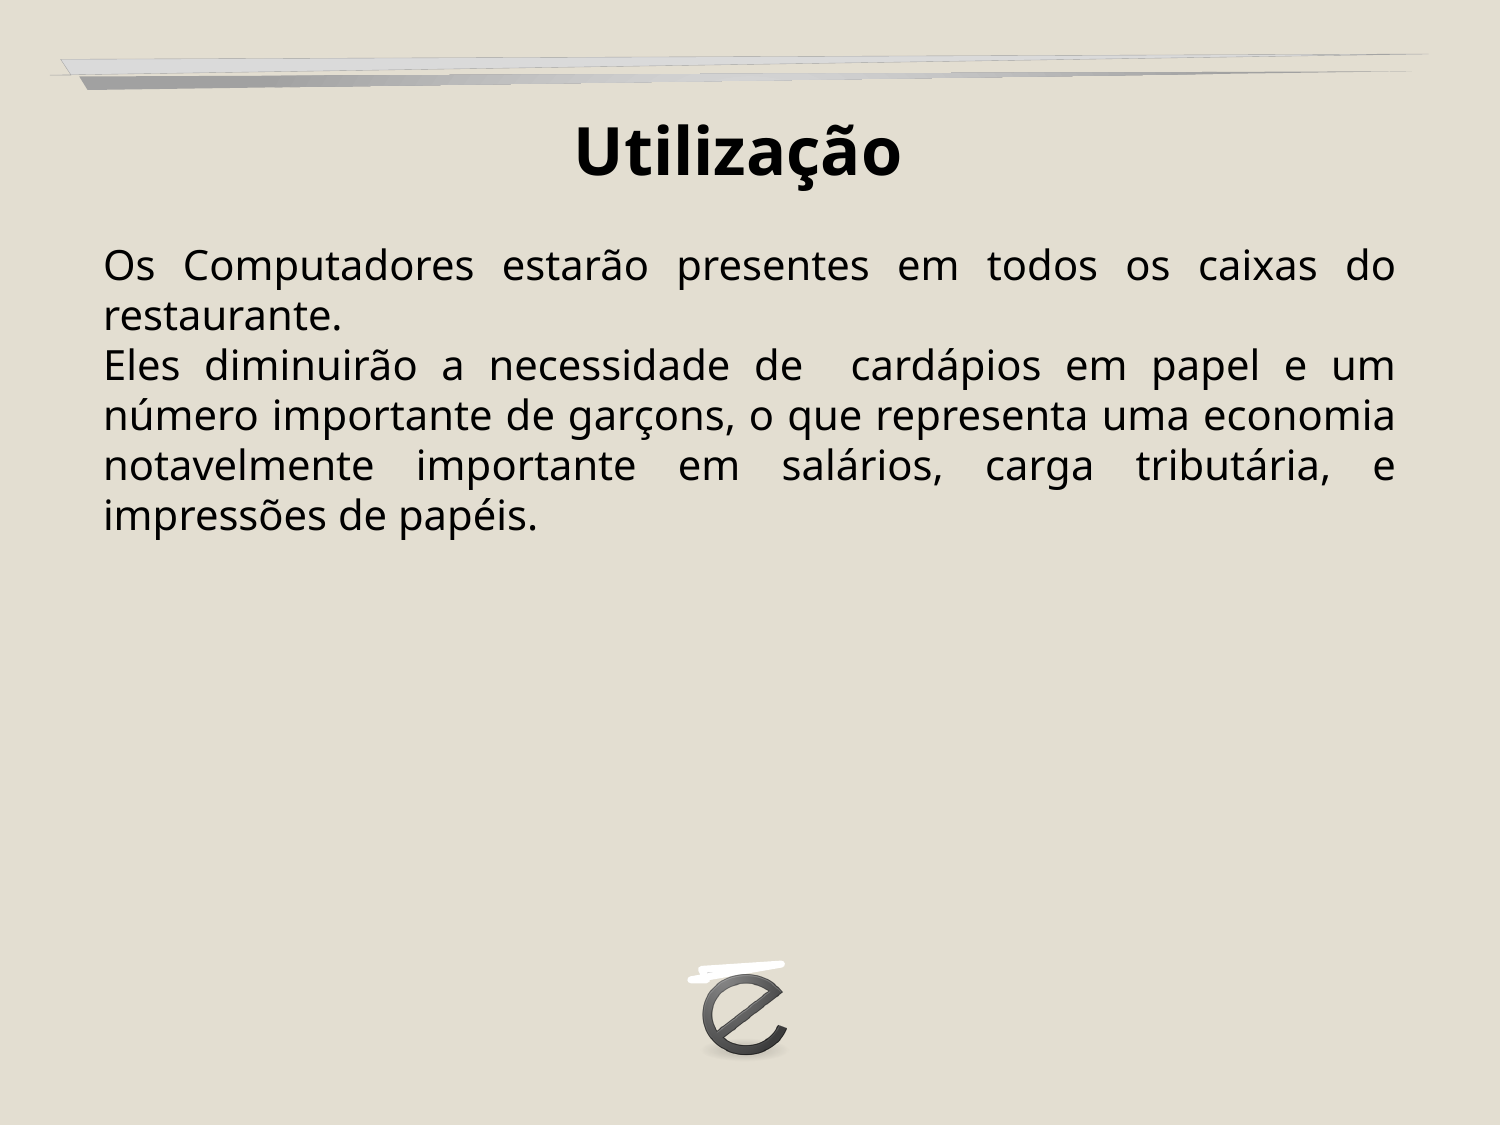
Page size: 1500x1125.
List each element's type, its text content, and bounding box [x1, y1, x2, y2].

text_box Os Computadores estarão presentes em todos os caixas do restaurante. Eles diminuirão a necessidade de cardápios em papel e um número importante de garçons, o que representa uma economia notavelmente importante em salários, carga tributária, e impressões de papéis. [88, 231, 1412, 547]
picture [679, 952, 810, 1084]
text_box Utilização [513, 101, 963, 197]
